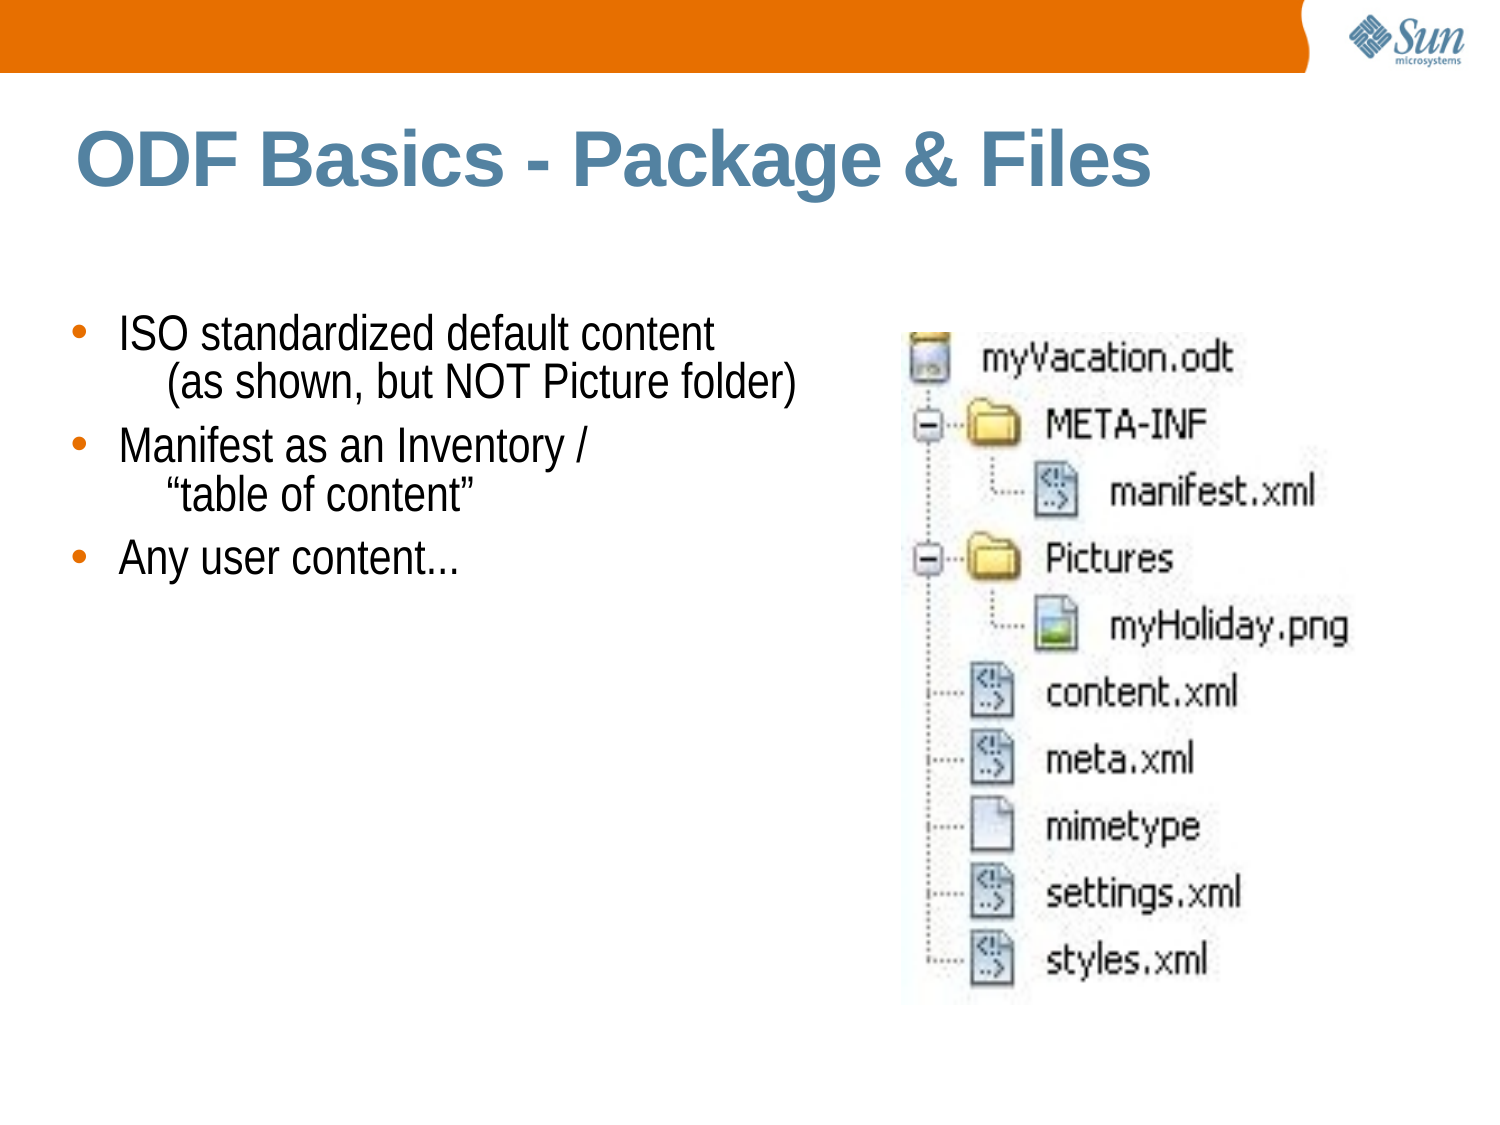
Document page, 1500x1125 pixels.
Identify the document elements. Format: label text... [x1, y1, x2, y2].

title ODF Basics - Package & Files [75, 123, 1437, 227]
text_box ISO standardized default content (as shown, but NOT Picture folder) Manifest as an Inventory / “table of content” Any user content... [31, 311, 876, 947]
picture [901, 332, 1419, 1005]
picture [0, 0, 1500, 73]
